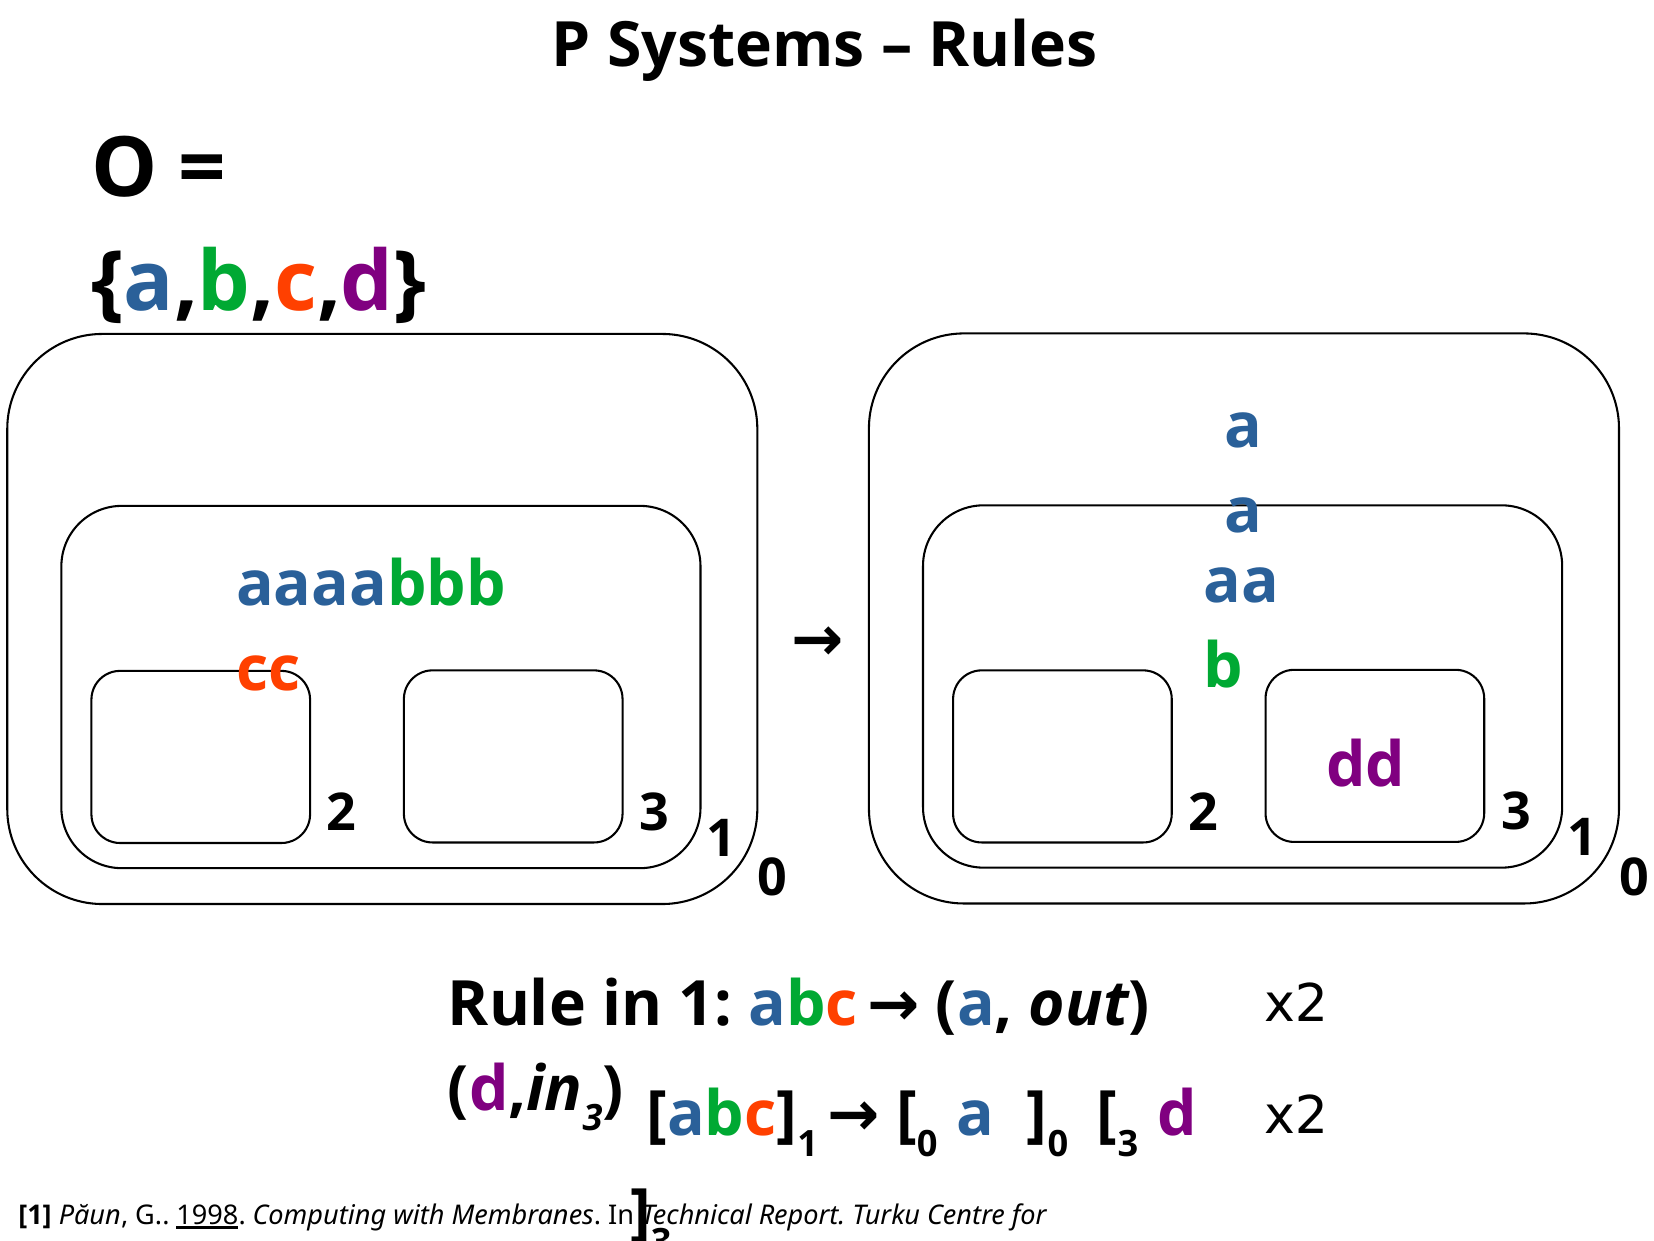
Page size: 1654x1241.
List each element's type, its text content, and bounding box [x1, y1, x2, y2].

text_box 0 [743, 832, 800, 917]
text_box 1 [691, 793, 748, 877]
text_box x2 [1249, 965, 1343, 1042]
text_box 1 [1553, 792, 1609, 876]
text_box 2 [312, 768, 369, 852]
text_box aab [1189, 528, 1310, 626]
text_box 3 [1486, 766, 1543, 851]
text_box 2 [1173, 767, 1230, 851]
text_box 3 [624, 767, 681, 851]
text_box [1] Păun, G.. 1998. Computing with Membranes. In Technical Report. Turku Centre for Computer Science. [646, 1188, 1135, 1239]
text_box → [776, 586, 880, 685]
text_box dd [1311, 712, 1432, 893]
title P Systems – Rules [0, 1, 1651, 84]
text_box x2 [1249, 1078, 1343, 1154]
text_box Rule in 1: abc → (a, out)(d,in3) [433, 950, 1250, 1062]
text_box aa [1209, 373, 1306, 471]
text_box 0 [1604, 832, 1654, 916]
text_box [abc]1 → [0 a ]0 [3 d ]3 [615, 1061, 1231, 1173]
text_box [1] Păun, G.. 1998. Computing with Membranes. In Technical Report. Turku Centre for Computer Science. [3, 1188, 638, 1239]
text_box O = {a,b,c,d} [76, 100, 511, 226]
text_box aaaabbbcc [221, 531, 537, 629]
